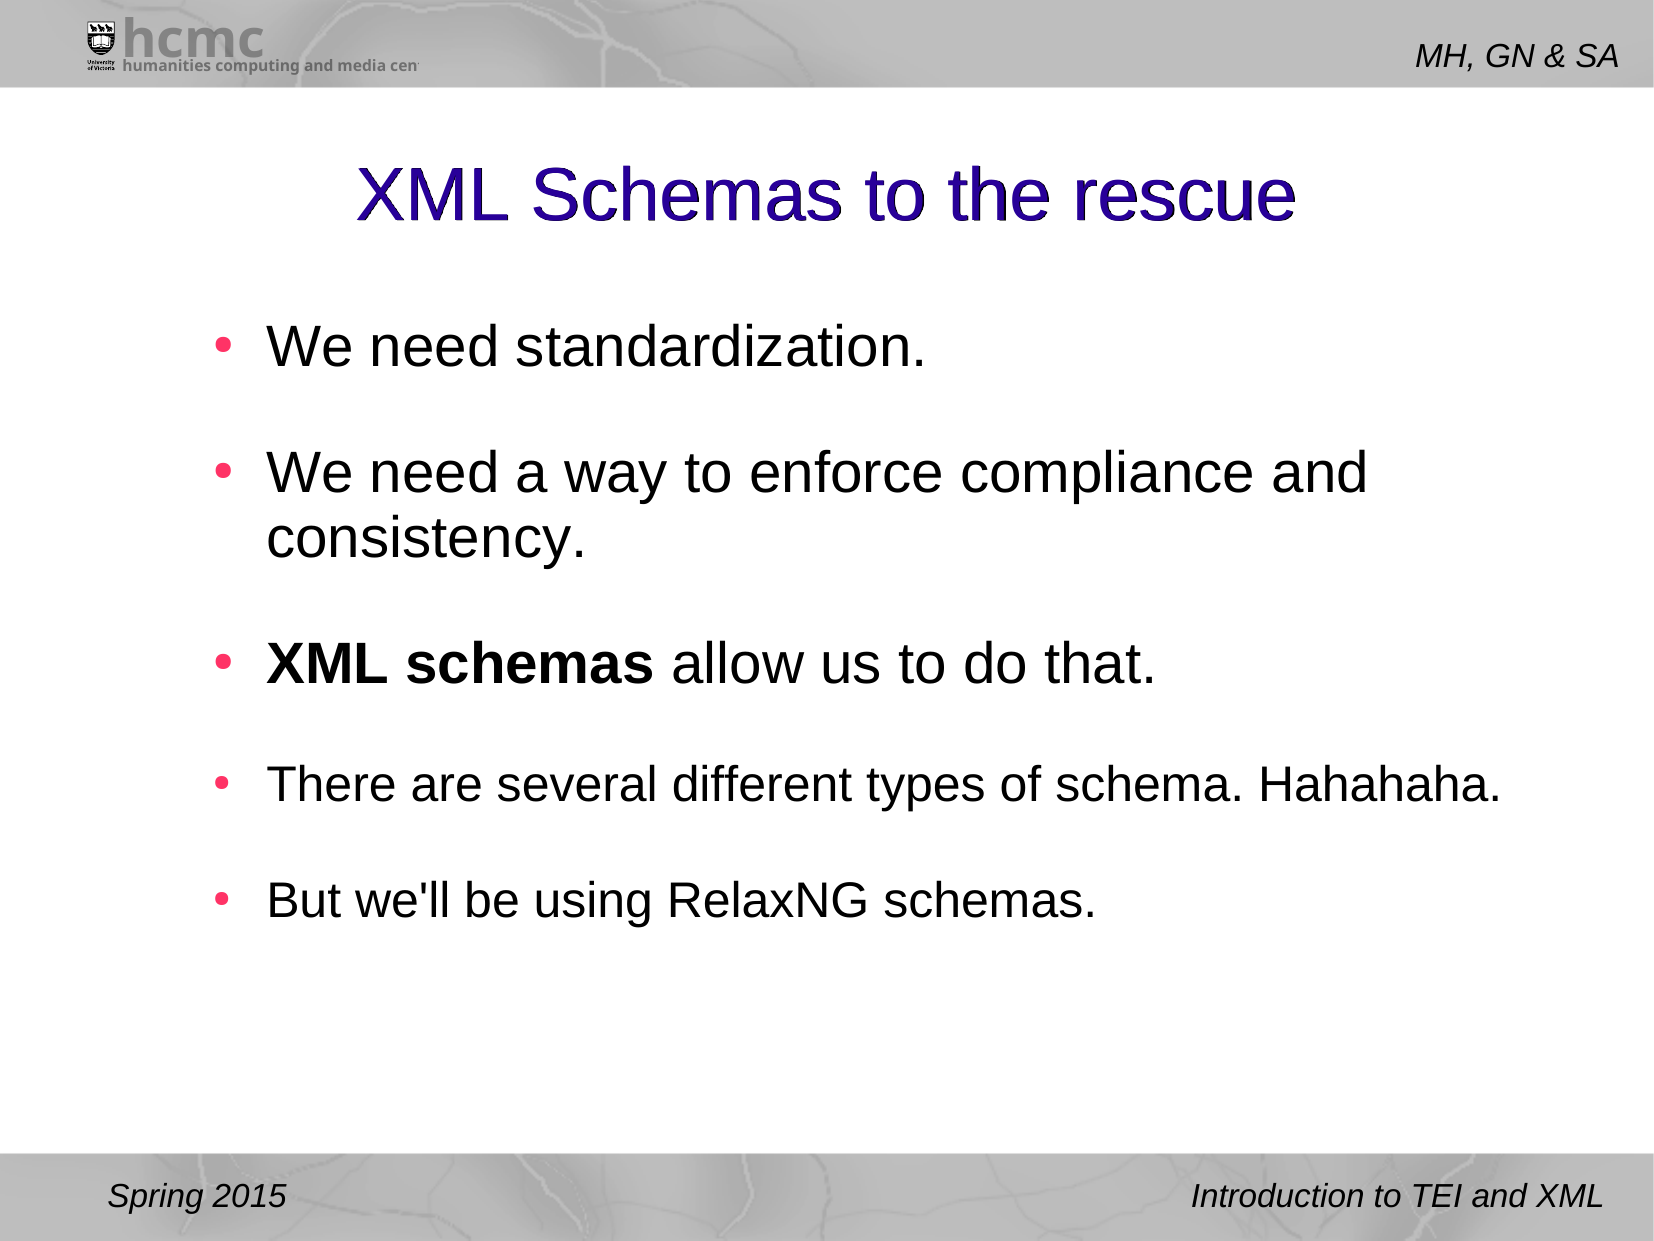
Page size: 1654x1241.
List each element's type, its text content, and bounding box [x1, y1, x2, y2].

list We need standardization. We need a way to enforce compliance and consistency. XML schemas allow us to do that. There are several different types of schema. Hahahaha. But we'll be using RelaxNG schemas. [147, 314, 1506, 1045]
picture [0, 0, 1654, 1241]
title XML Schemas to the rescue [118, 90, 1536, 298]
